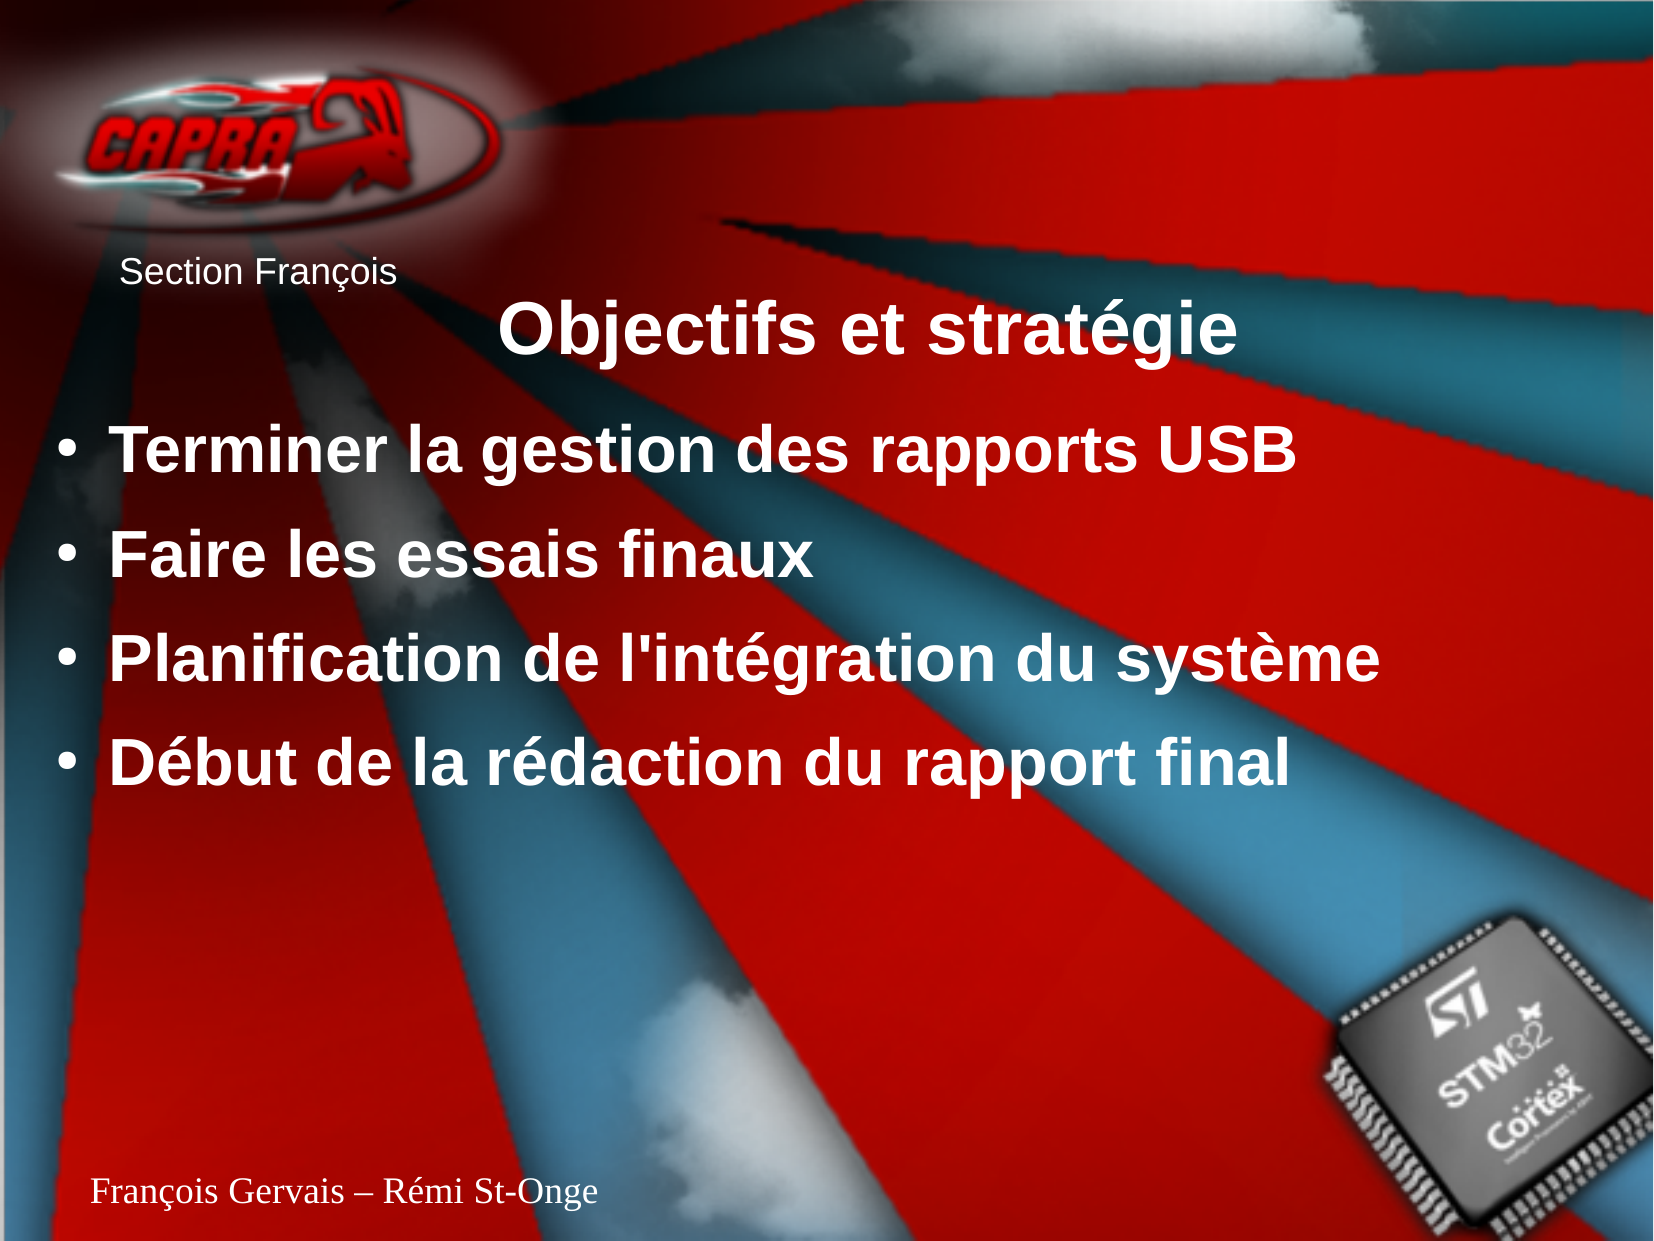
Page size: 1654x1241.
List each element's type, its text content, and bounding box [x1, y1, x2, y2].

text_box Section François [104, 243, 413, 301]
title Objectifs et stratégie [124, 225, 1613, 433]
list Terminer la gestion des rapports USB Faire les essais finaux Planification de l'intégration du système Début de la rédaction du rapport final [37, 412, 1526, 1157]
text_box François Gervais – Rémi St-Onge [75, 1162, 614, 1219]
picture [0, 0, 1654, 1241]
